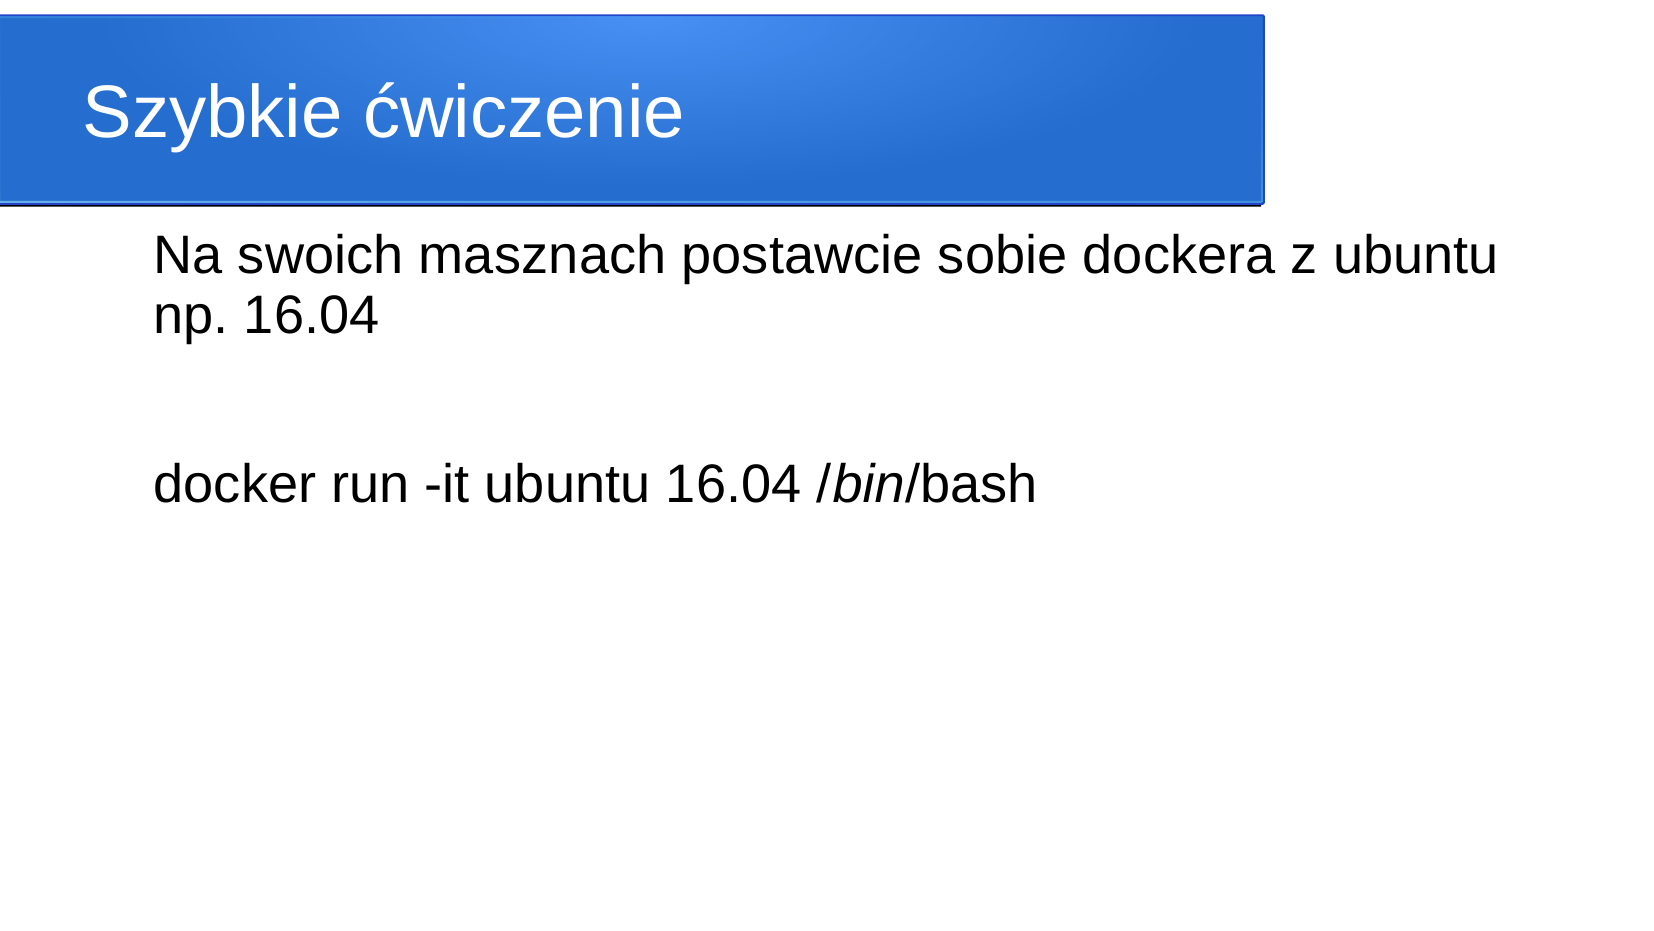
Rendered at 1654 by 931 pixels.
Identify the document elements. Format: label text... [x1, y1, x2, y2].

title Szybkie ćwiczenie [82, 35, 1235, 189]
list Na swoich masznach postawcie sobie dockera z ubuntu np. 16.04 docker run -it ubuntu 16.04 /bin/bash [82, 224, 1571, 764]
